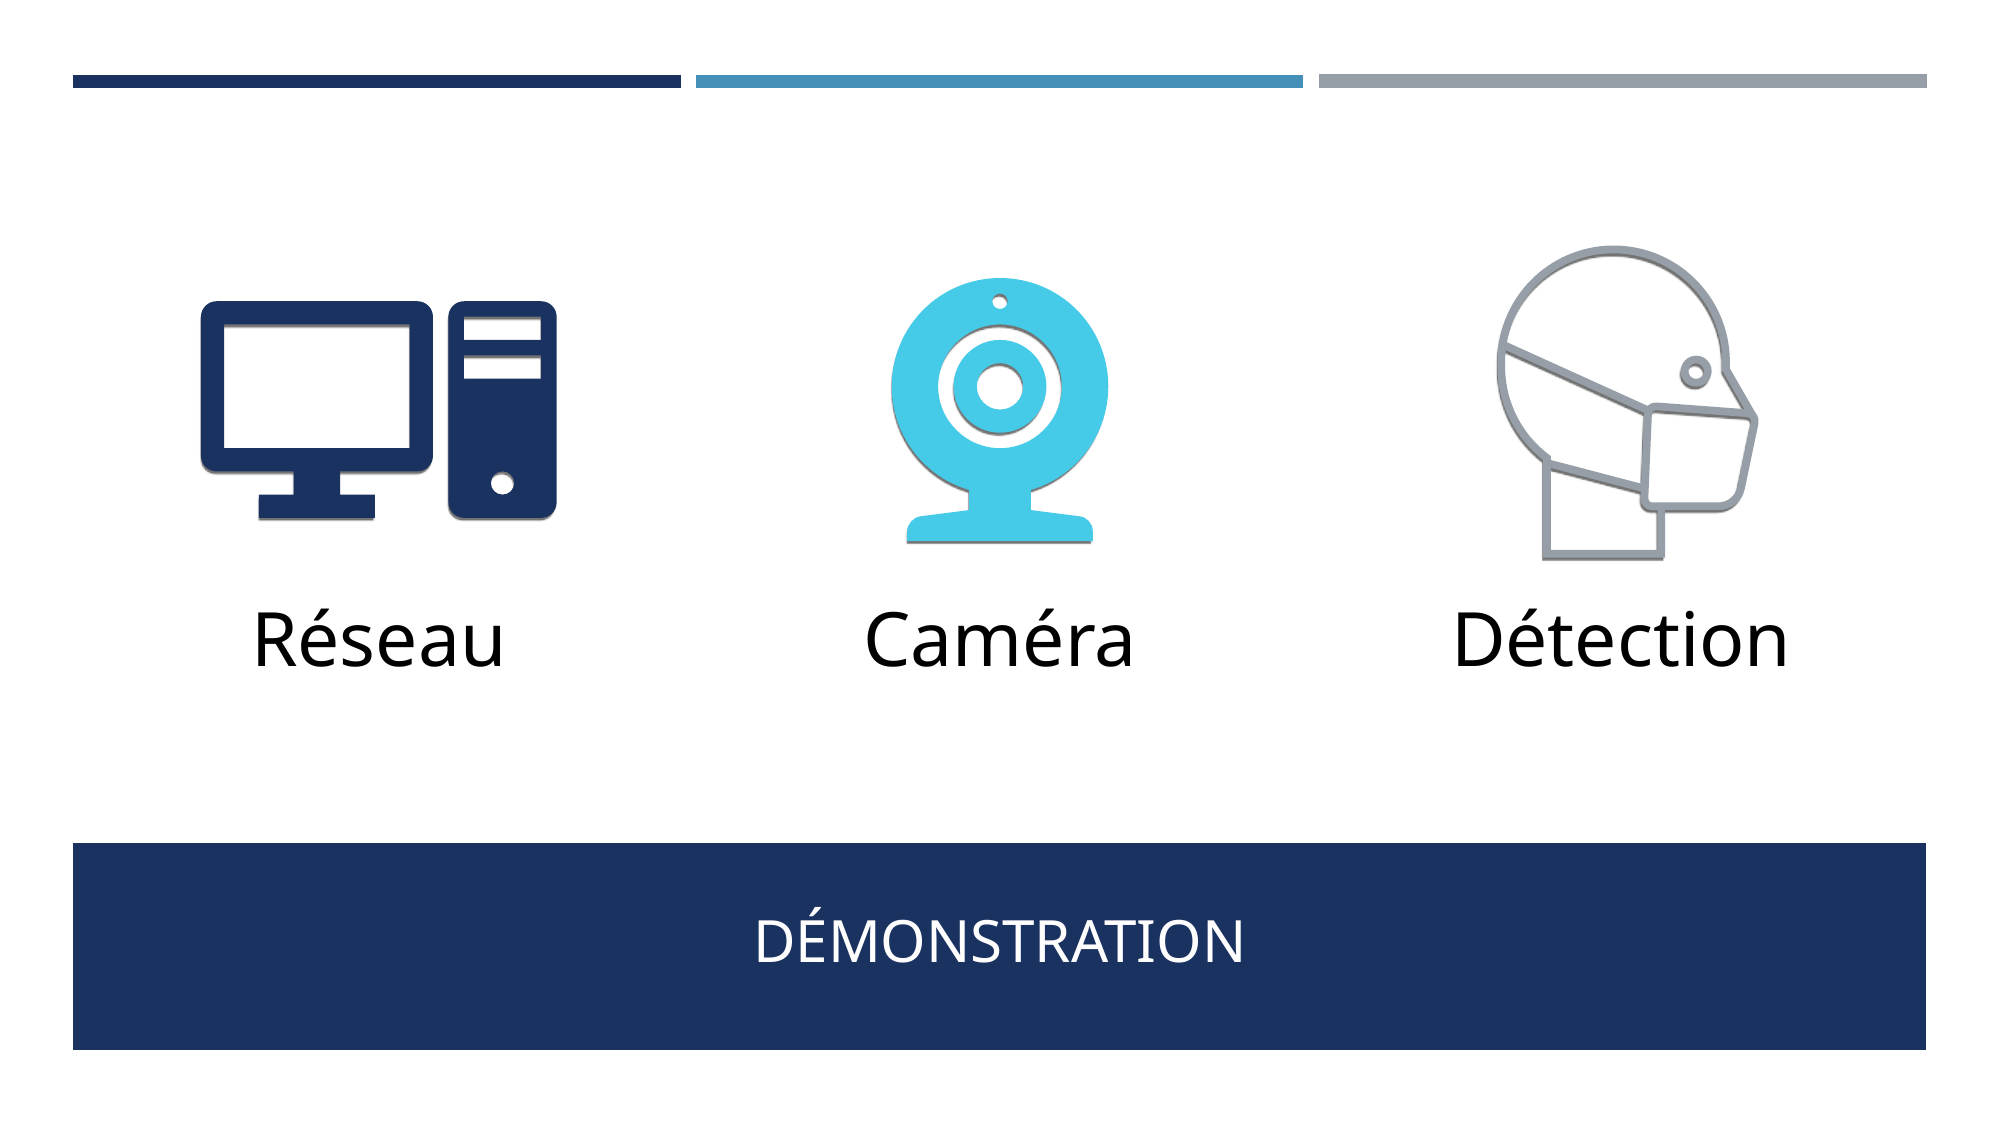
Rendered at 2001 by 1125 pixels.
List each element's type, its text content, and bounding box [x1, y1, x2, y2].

text_box Réseau [114, 591, 644, 710]
text_box [0, 88, 2000, 1125]
title Démonstration [95, 863, 1905, 982]
text_box Caméra [735, 591, 1265, 710]
text_box Détection [1356, 591, 1886, 710]
